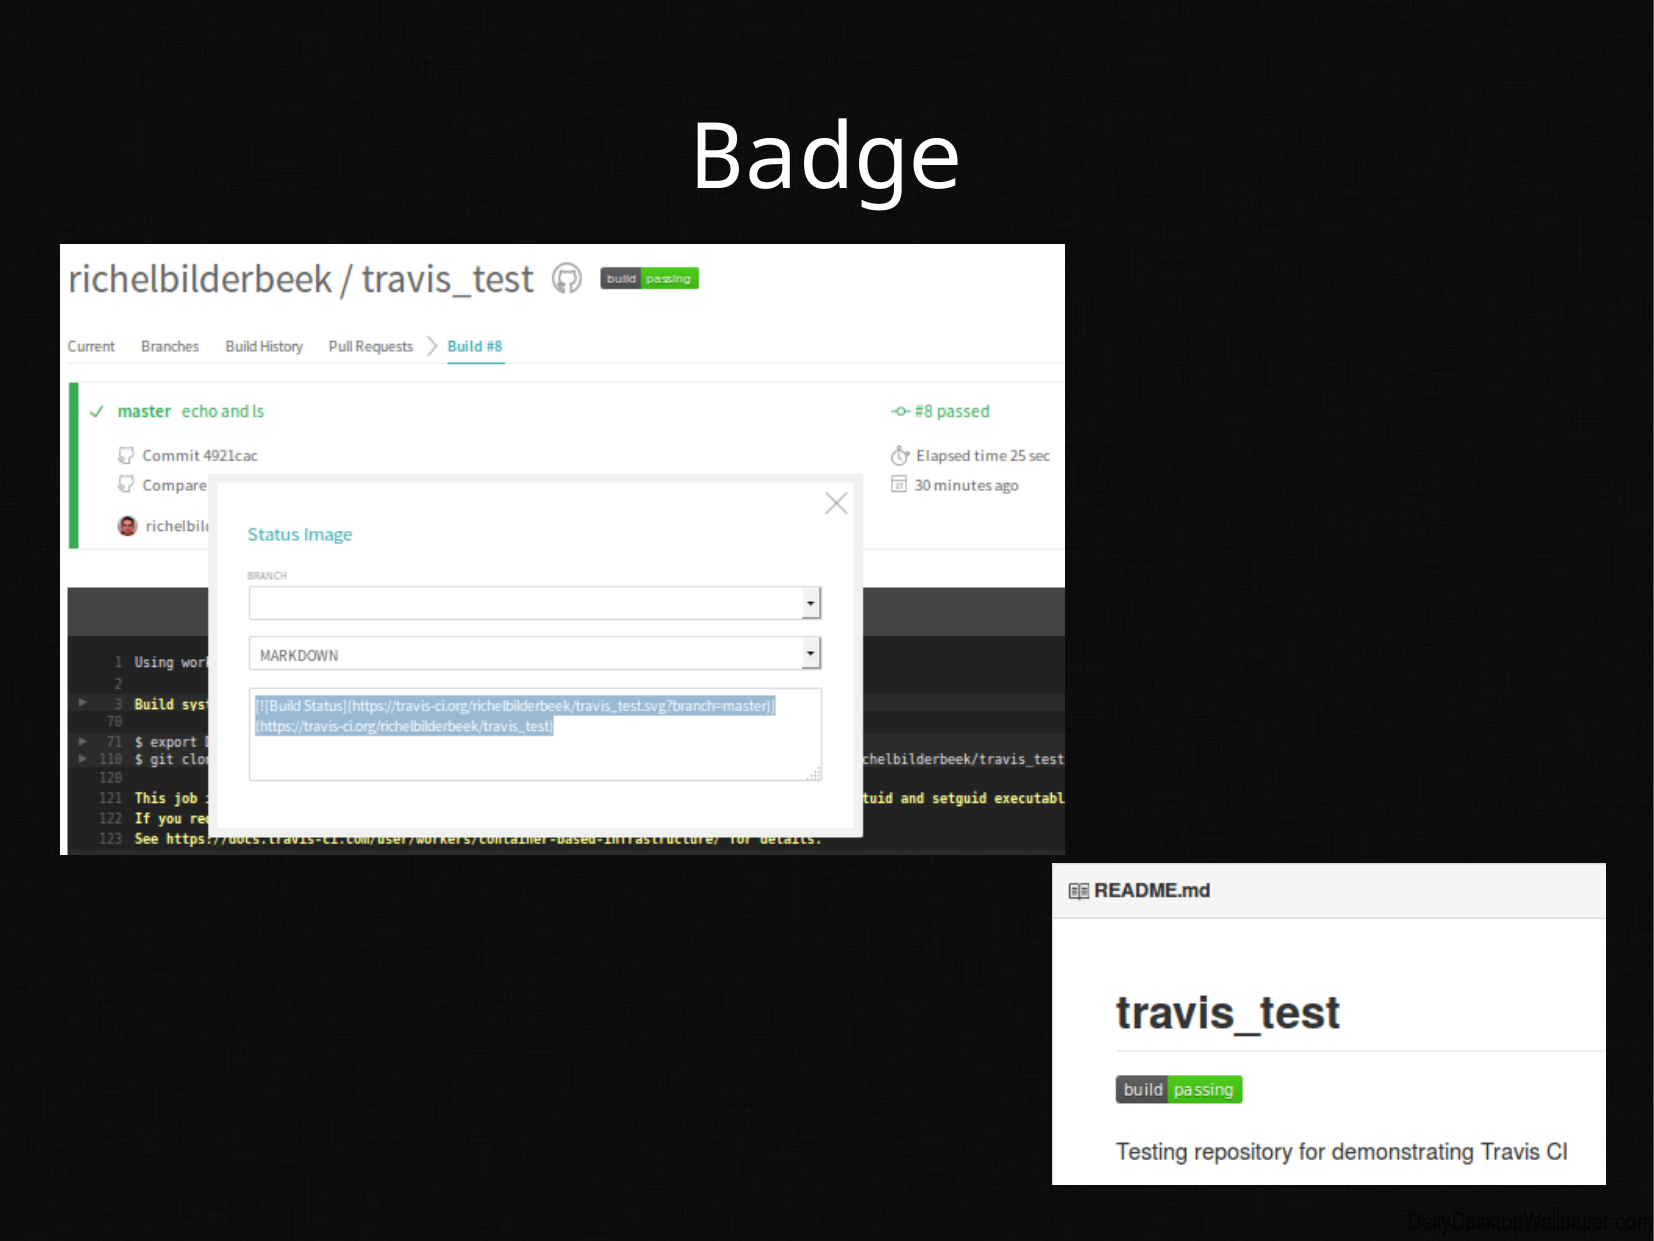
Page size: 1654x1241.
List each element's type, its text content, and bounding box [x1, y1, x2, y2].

picture [0, 0, 1654, 1241]
title Badge [82, 49, 1571, 257]
